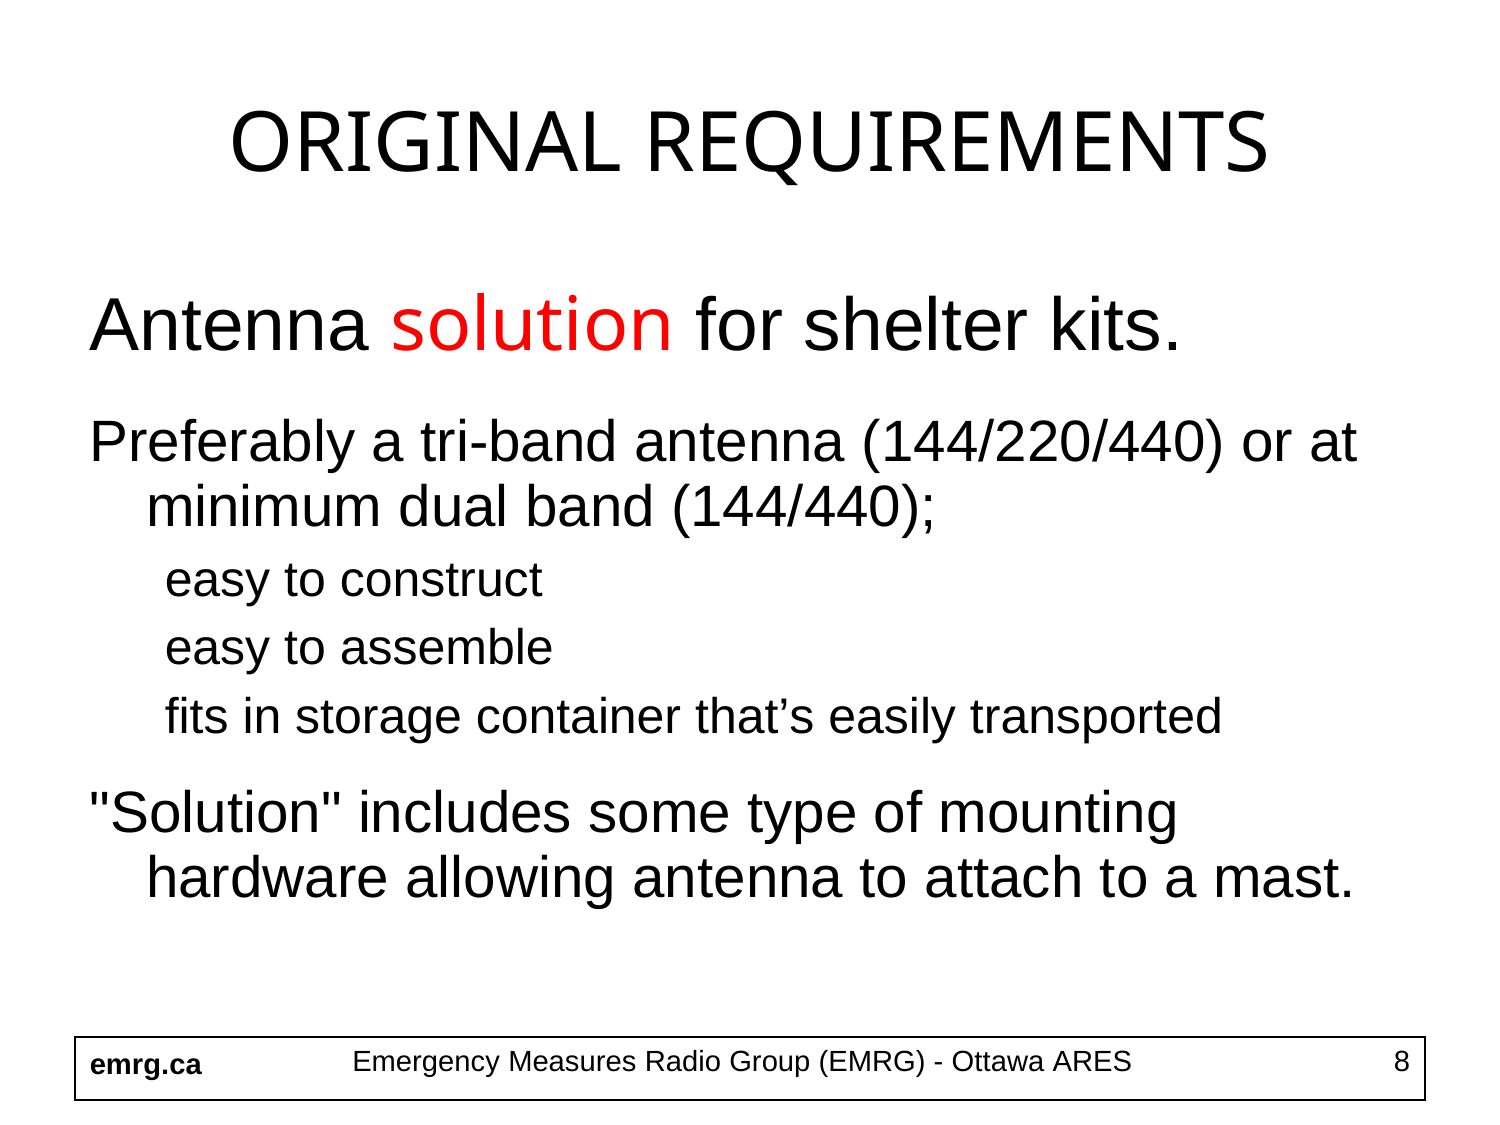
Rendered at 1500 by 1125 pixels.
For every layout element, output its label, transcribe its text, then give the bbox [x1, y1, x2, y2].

title ORIGINAL REQUIREMENTS [75, 45, 1426, 233]
list Antenna solution for shelter kits. Preferably a tri-band antenna (144/220/440) or at minimum dual band (144/440); easy to construct easy to assemble fits in storage container that’s easily transported "Solution" includes some type of mounting hardware allowing antenna to attach to a mast. [75, 262, 1426, 1006]
